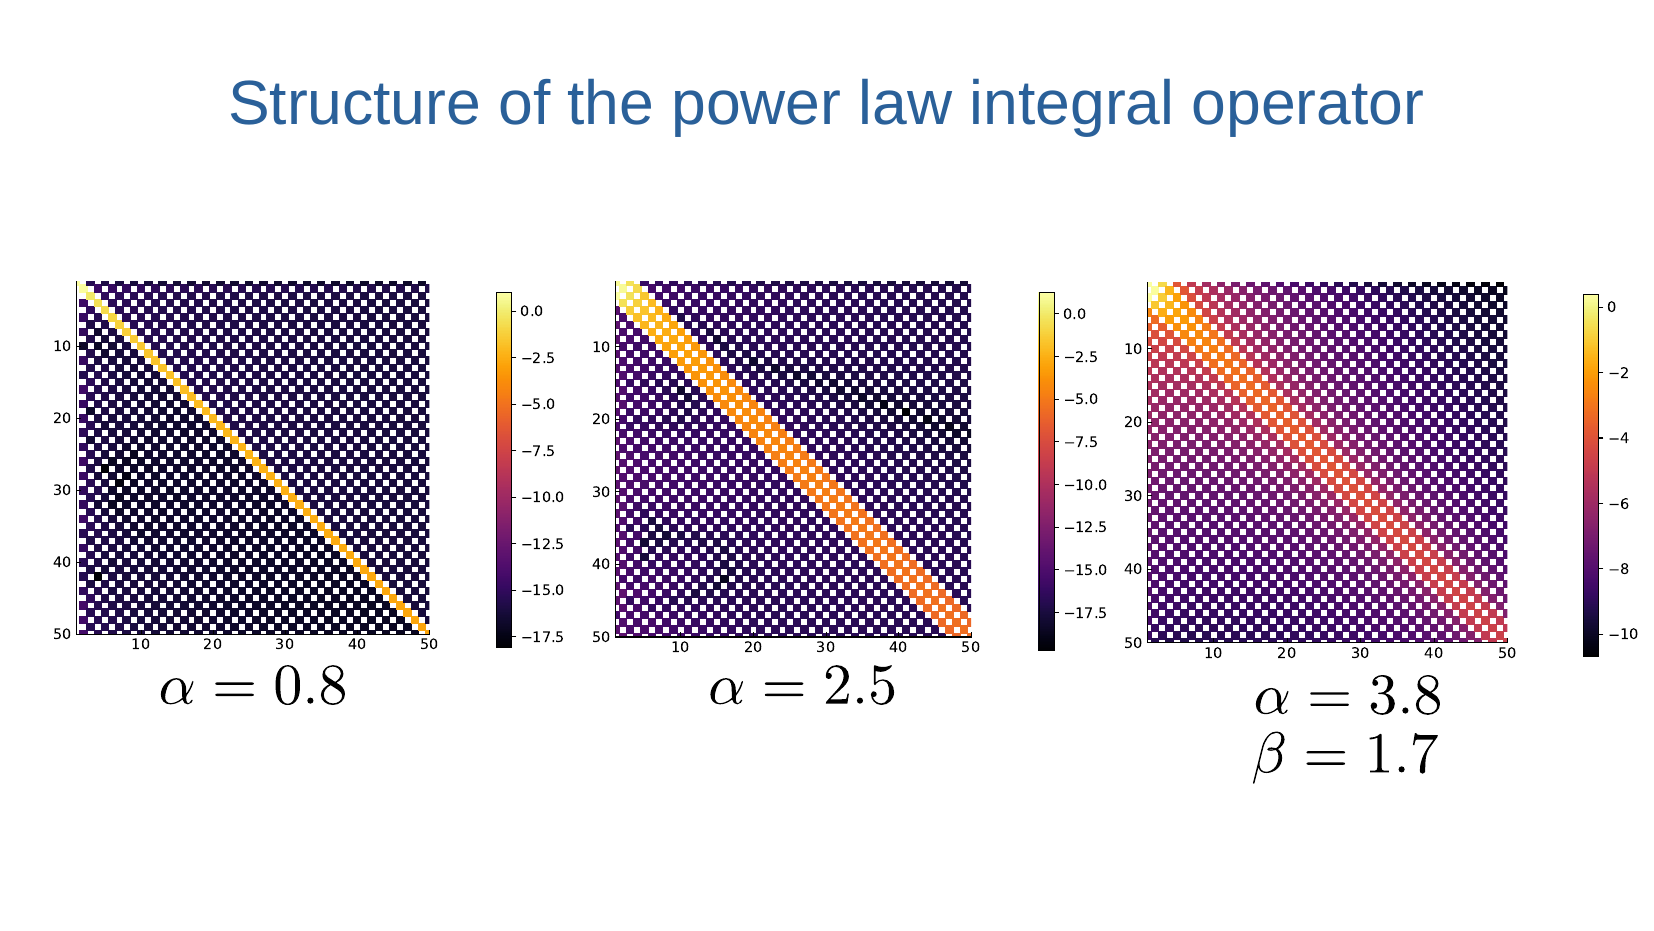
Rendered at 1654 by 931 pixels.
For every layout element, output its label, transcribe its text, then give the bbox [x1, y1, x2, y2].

picture [1253, 675, 1441, 715]
picture [708, 665, 895, 706]
picture [158, 665, 346, 706]
title Structure of the power law integral operator [82, 25, 1571, 181]
picture [1249, 729, 1441, 786]
picture [0, 277, 1639, 664]
